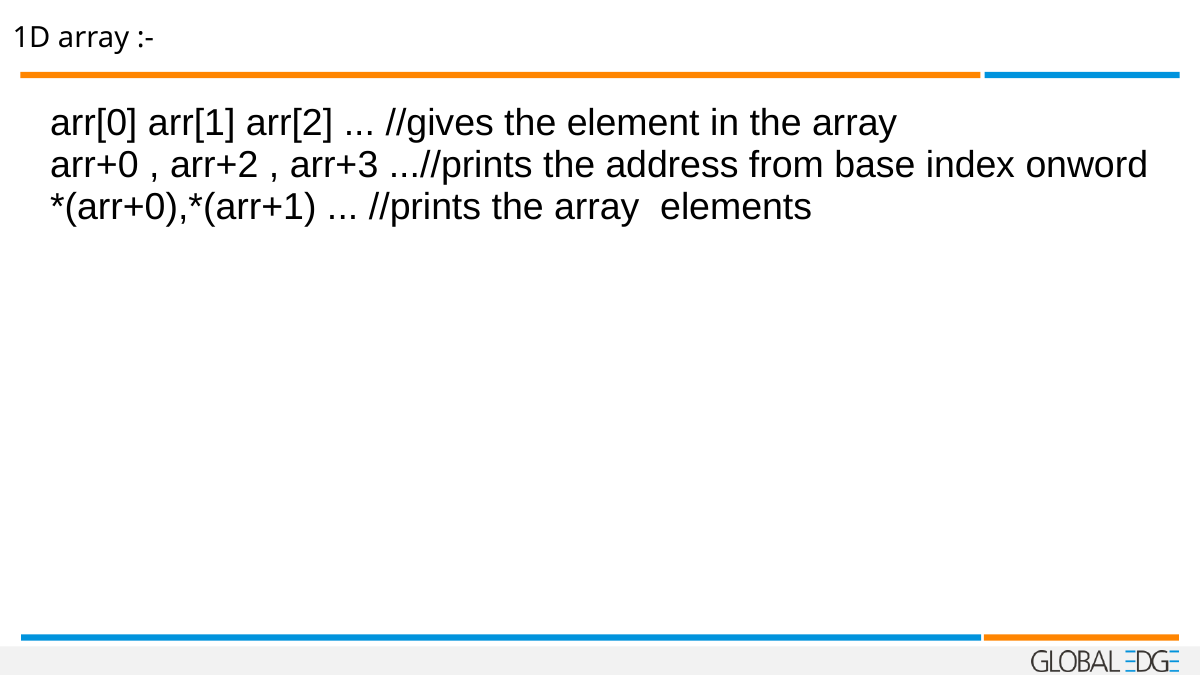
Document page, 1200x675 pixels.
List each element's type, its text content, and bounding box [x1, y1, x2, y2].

title 1D array :- [12, 9, 1088, 63]
picture [1031, 650, 1179, 672]
text_box arr[0] arr[1] arr[2] ... //gives the element in the array arr+0 , arr+2 , arr+3 ...//prints the address from base index onword *(arr+0),*(arr+1) ... //prints the array elements [35, 94, 1182, 362]
